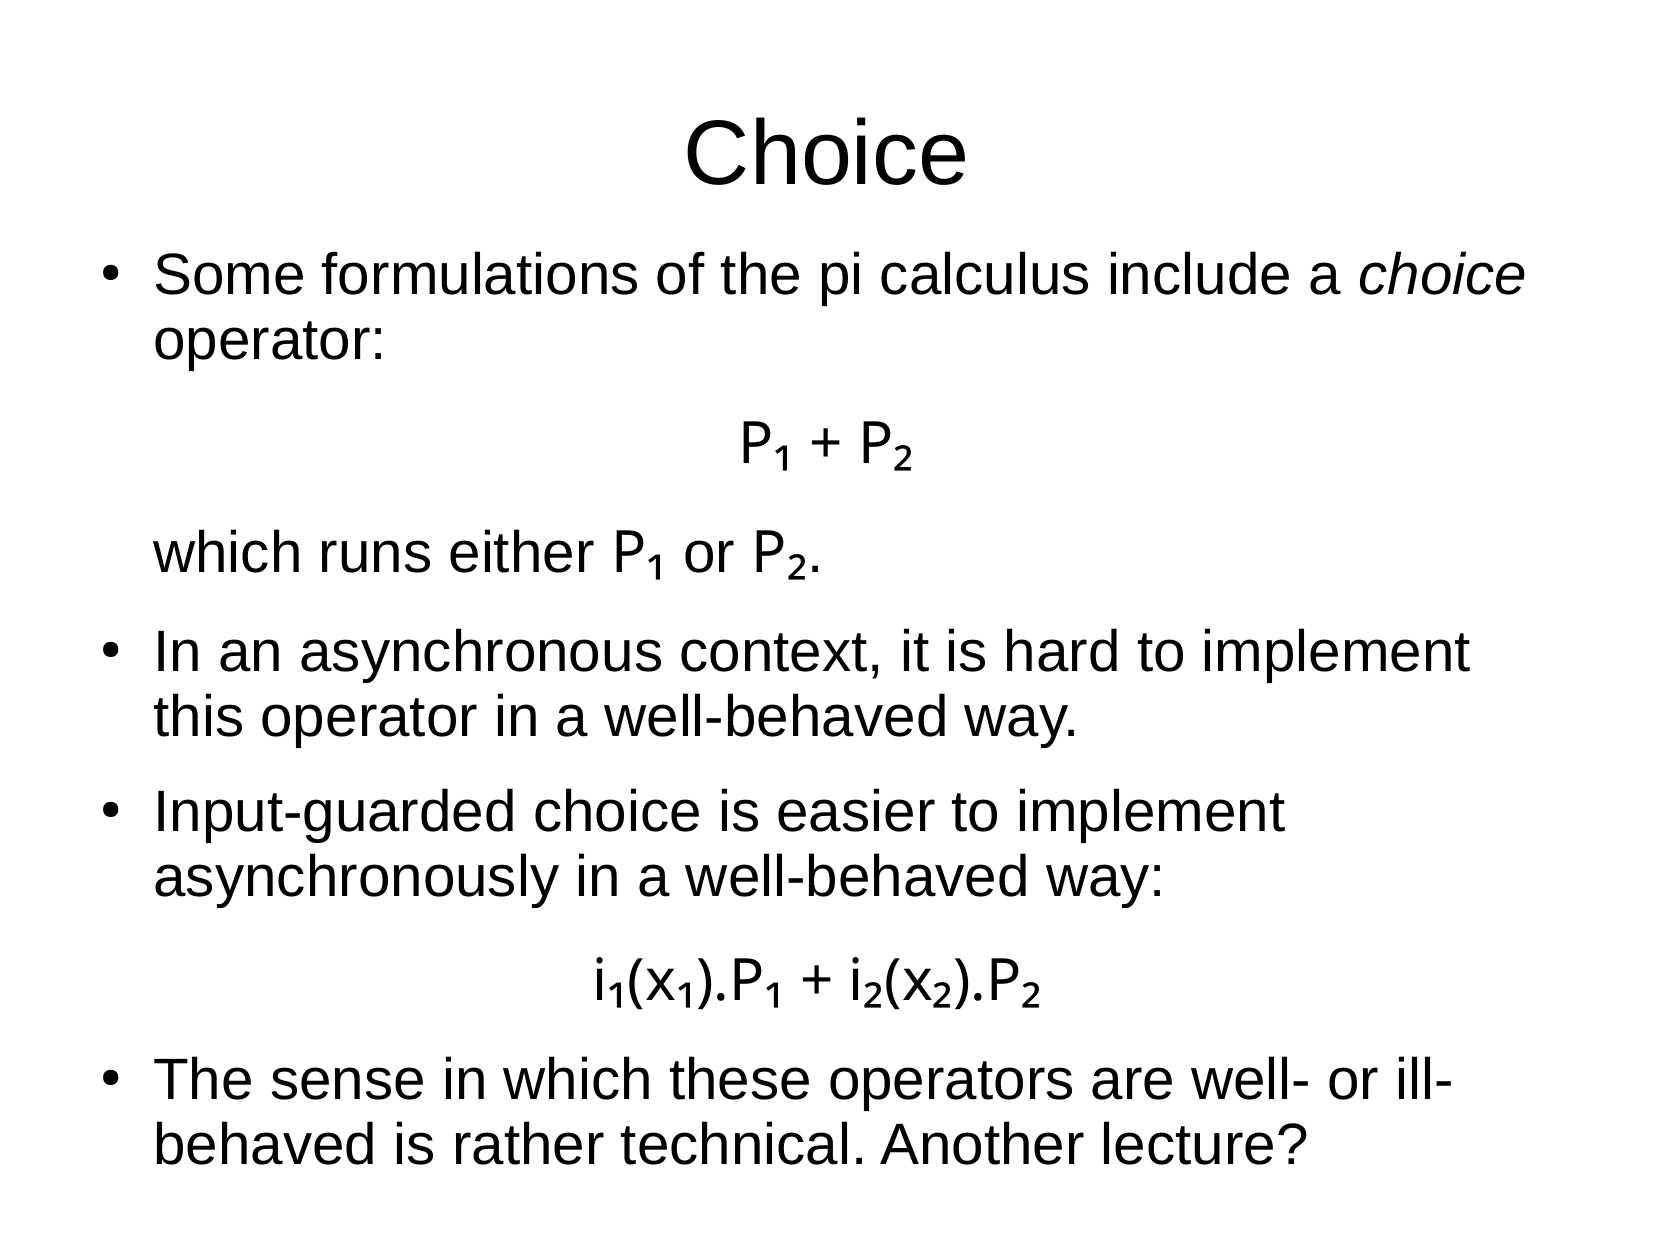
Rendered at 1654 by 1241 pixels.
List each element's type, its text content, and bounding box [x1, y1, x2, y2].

list Some formulations of the pi calculus include a choice operator: P₁ + P₂ which runs either P₁ or P₂. In an asynchronous context, it is hard to implement this operator in a well-behaved way. Input-guarded choice is easier to implement asynchronously in a well-behaved way: i₁(x₁).P₁ + i₂(x₂).P₂ The sense in which these operators are well- or ill-behaved is rather technical. Another lecture? [82, 242, 1571, 1151]
title Choice [82, 49, 1571, 242]
